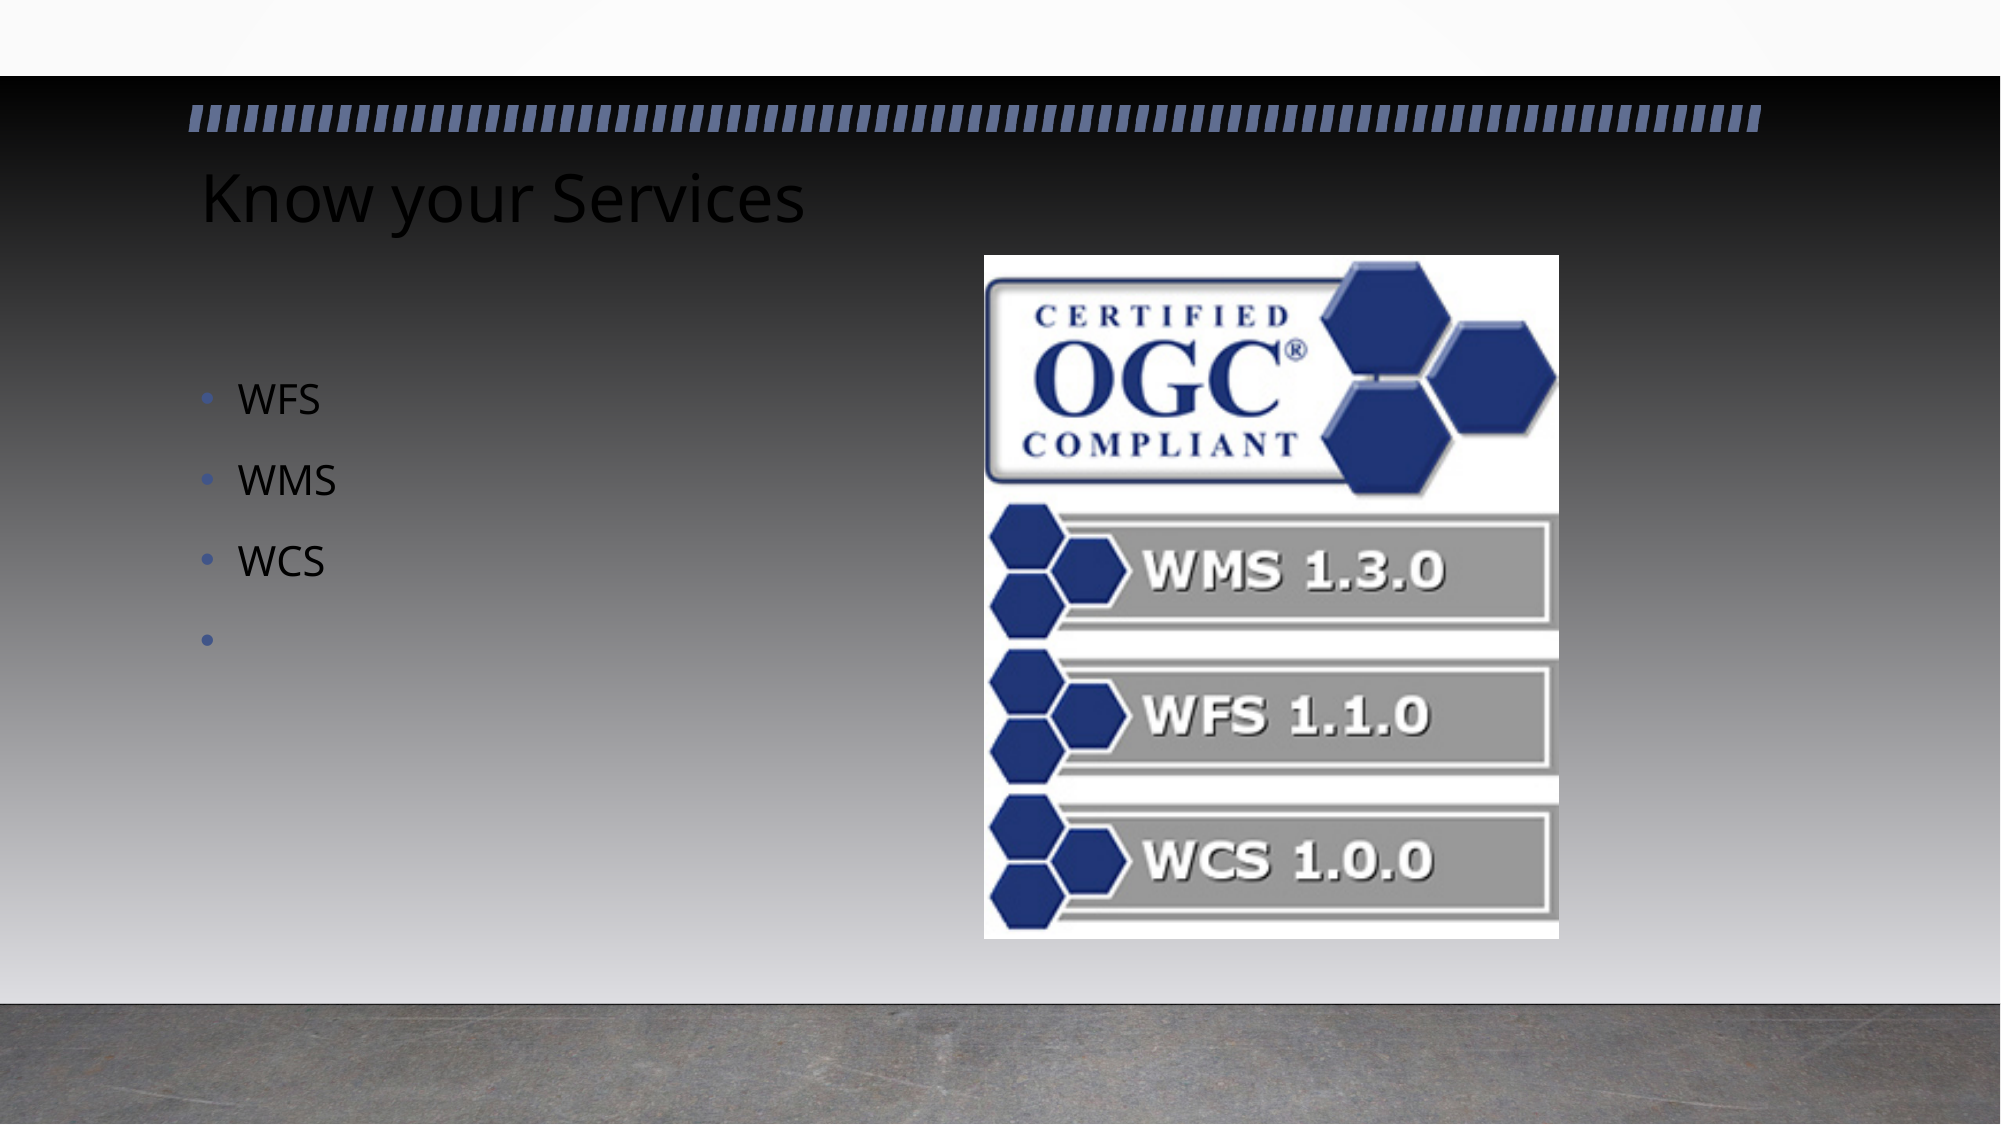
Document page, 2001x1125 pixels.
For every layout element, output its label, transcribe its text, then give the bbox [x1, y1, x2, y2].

picture [984, 255, 1559, 940]
title Know your Services [185, 157, 1762, 331]
list WFS WMS WCS [185, 355, 948, 896]
